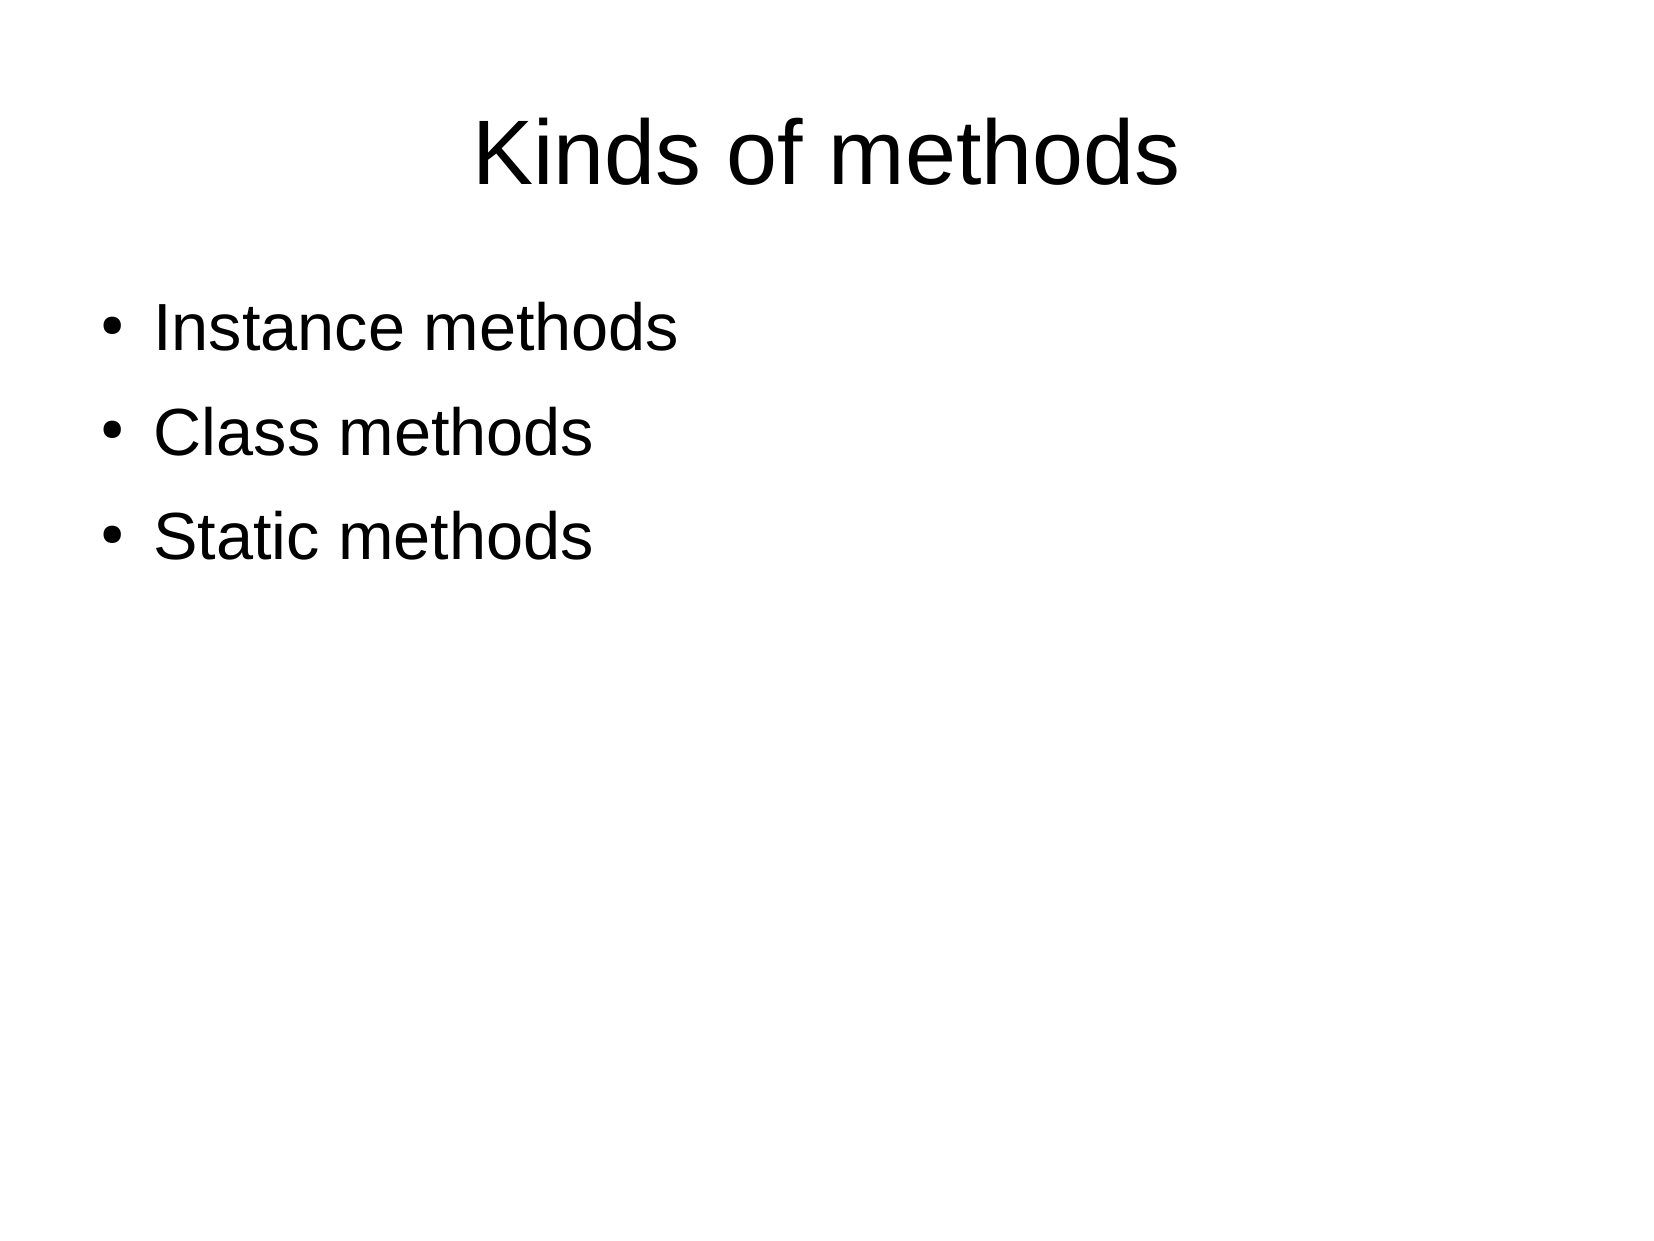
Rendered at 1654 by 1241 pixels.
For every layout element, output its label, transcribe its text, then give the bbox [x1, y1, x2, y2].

title Kinds of methods [82, 49, 1571, 257]
list Instance methods Class methods Static methods [82, 290, 1571, 1010]
